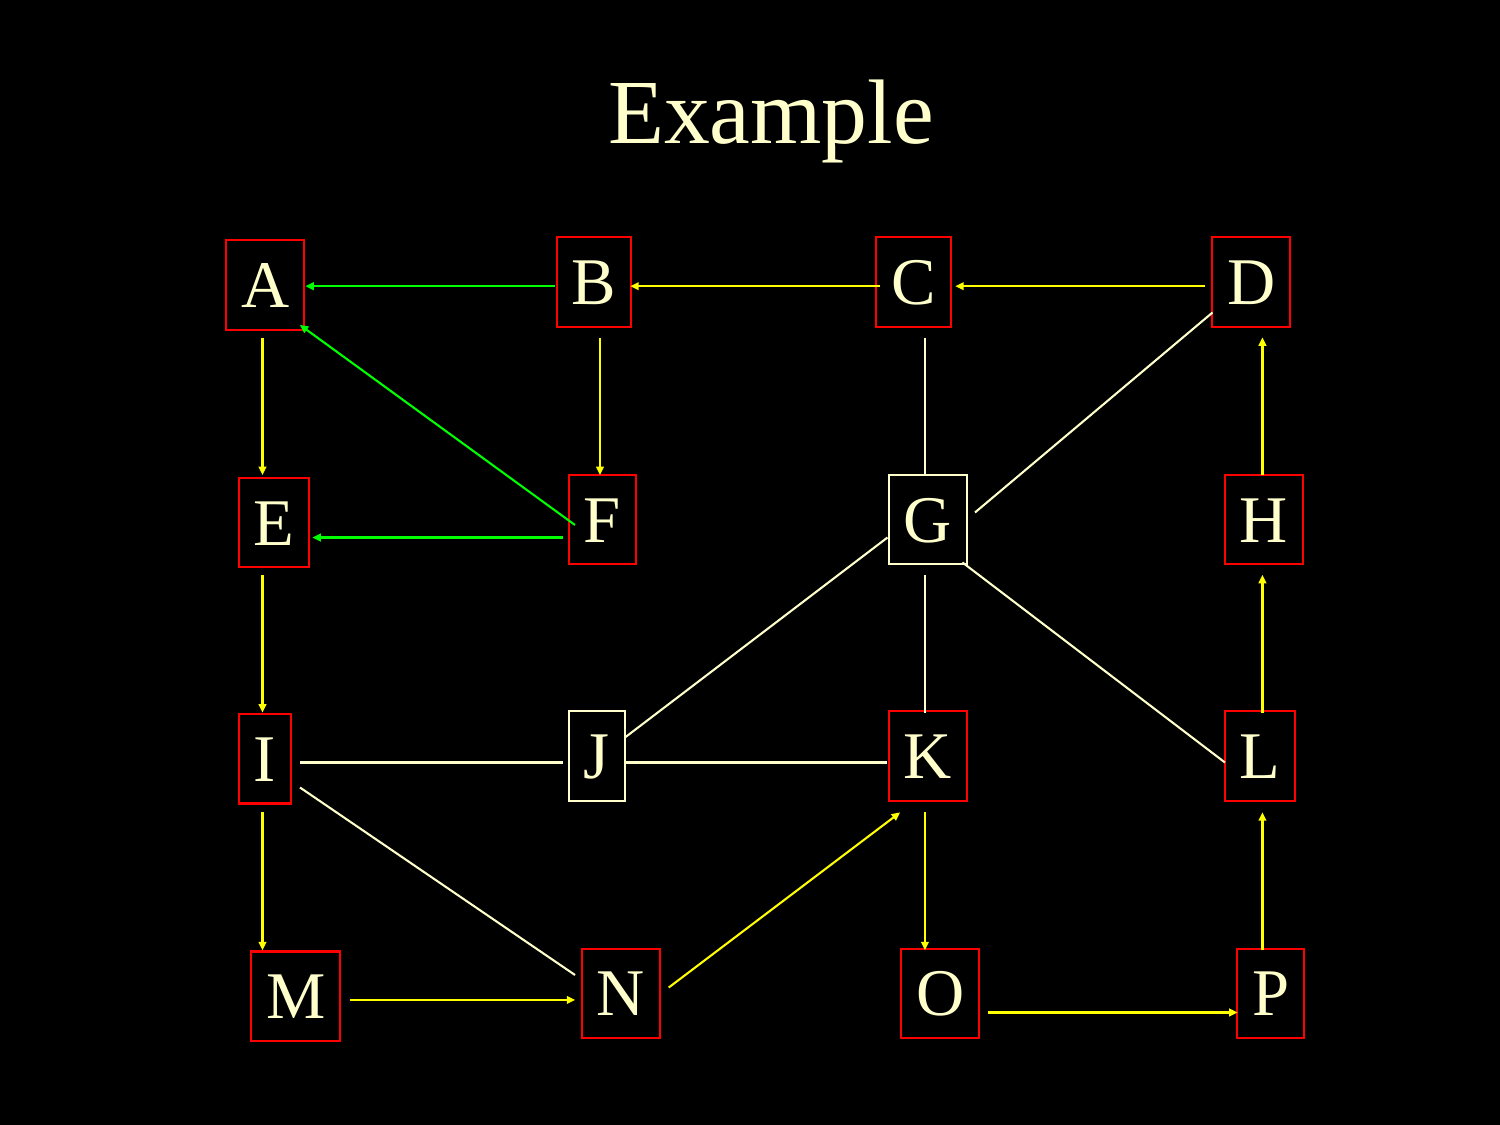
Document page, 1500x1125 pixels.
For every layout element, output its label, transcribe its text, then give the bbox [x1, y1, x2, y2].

text_box B [556, 237, 632, 327]
text_box G [888, 474, 967, 565]
text_box H [1224, 474, 1303, 565]
text_box F [569, 474, 636, 565]
text_box I [238, 713, 291, 804]
title Example [42, 37, 1500, 188]
text_box P [1237, 948, 1305, 1039]
text_box C [876, 237, 951, 327]
text_box J [569, 711, 625, 801]
text_box K [888, 711, 967, 801]
text_box M [251, 951, 341, 1042]
text_box O [901, 948, 980, 1039]
text_box E [238, 477, 310, 568]
text_box A [226, 240, 305, 330]
text_box L [1224, 711, 1296, 801]
text_box D [1212, 237, 1291, 327]
text_box N [581, 948, 660, 1039]
